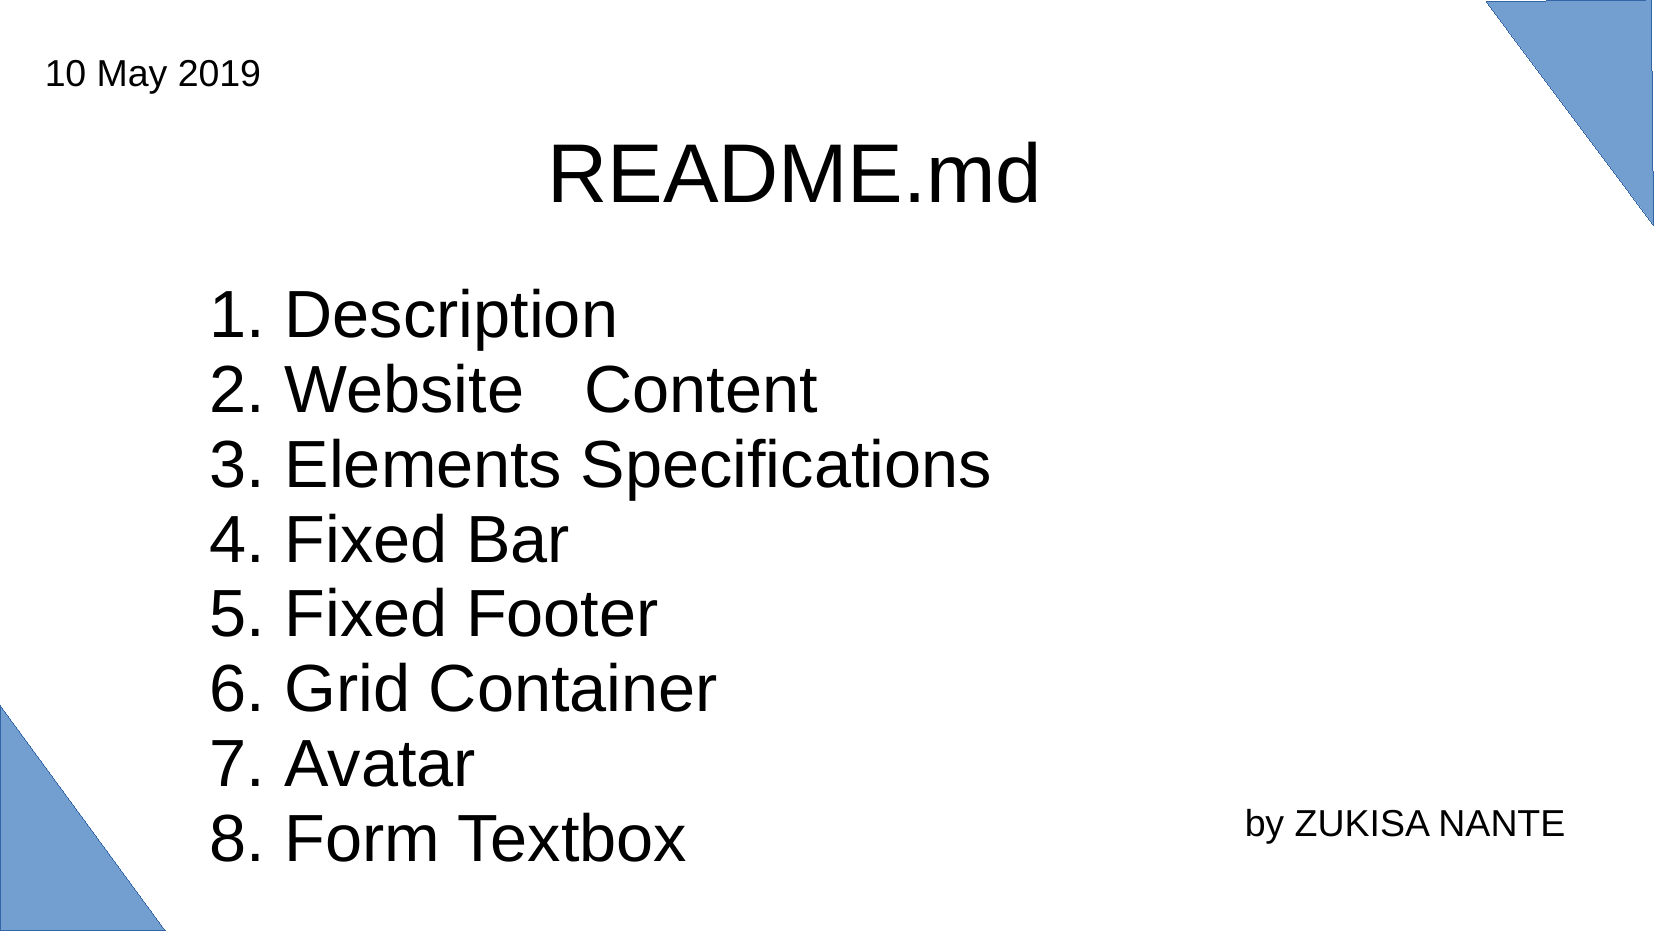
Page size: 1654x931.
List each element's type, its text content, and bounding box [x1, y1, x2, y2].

text_box [0, 705, 166, 931]
text_box 1. Description 2. Website Content 3. Elements Specifications 4. Fixed Bar 5. Fixed Footer 6. Grid Container 7. Avatar 8. Form Textbox [195, 270, 1141, 883]
text_box README.md [45, 120, 1546, 271]
text_box [1486, 0, 1654, 226]
text_box 10 May 2019 [30, 45, 421, 102]
text_box by ZUKISA NANTE [1230, 795, 1621, 852]
text_box [1141, 795, 1654, 866]
